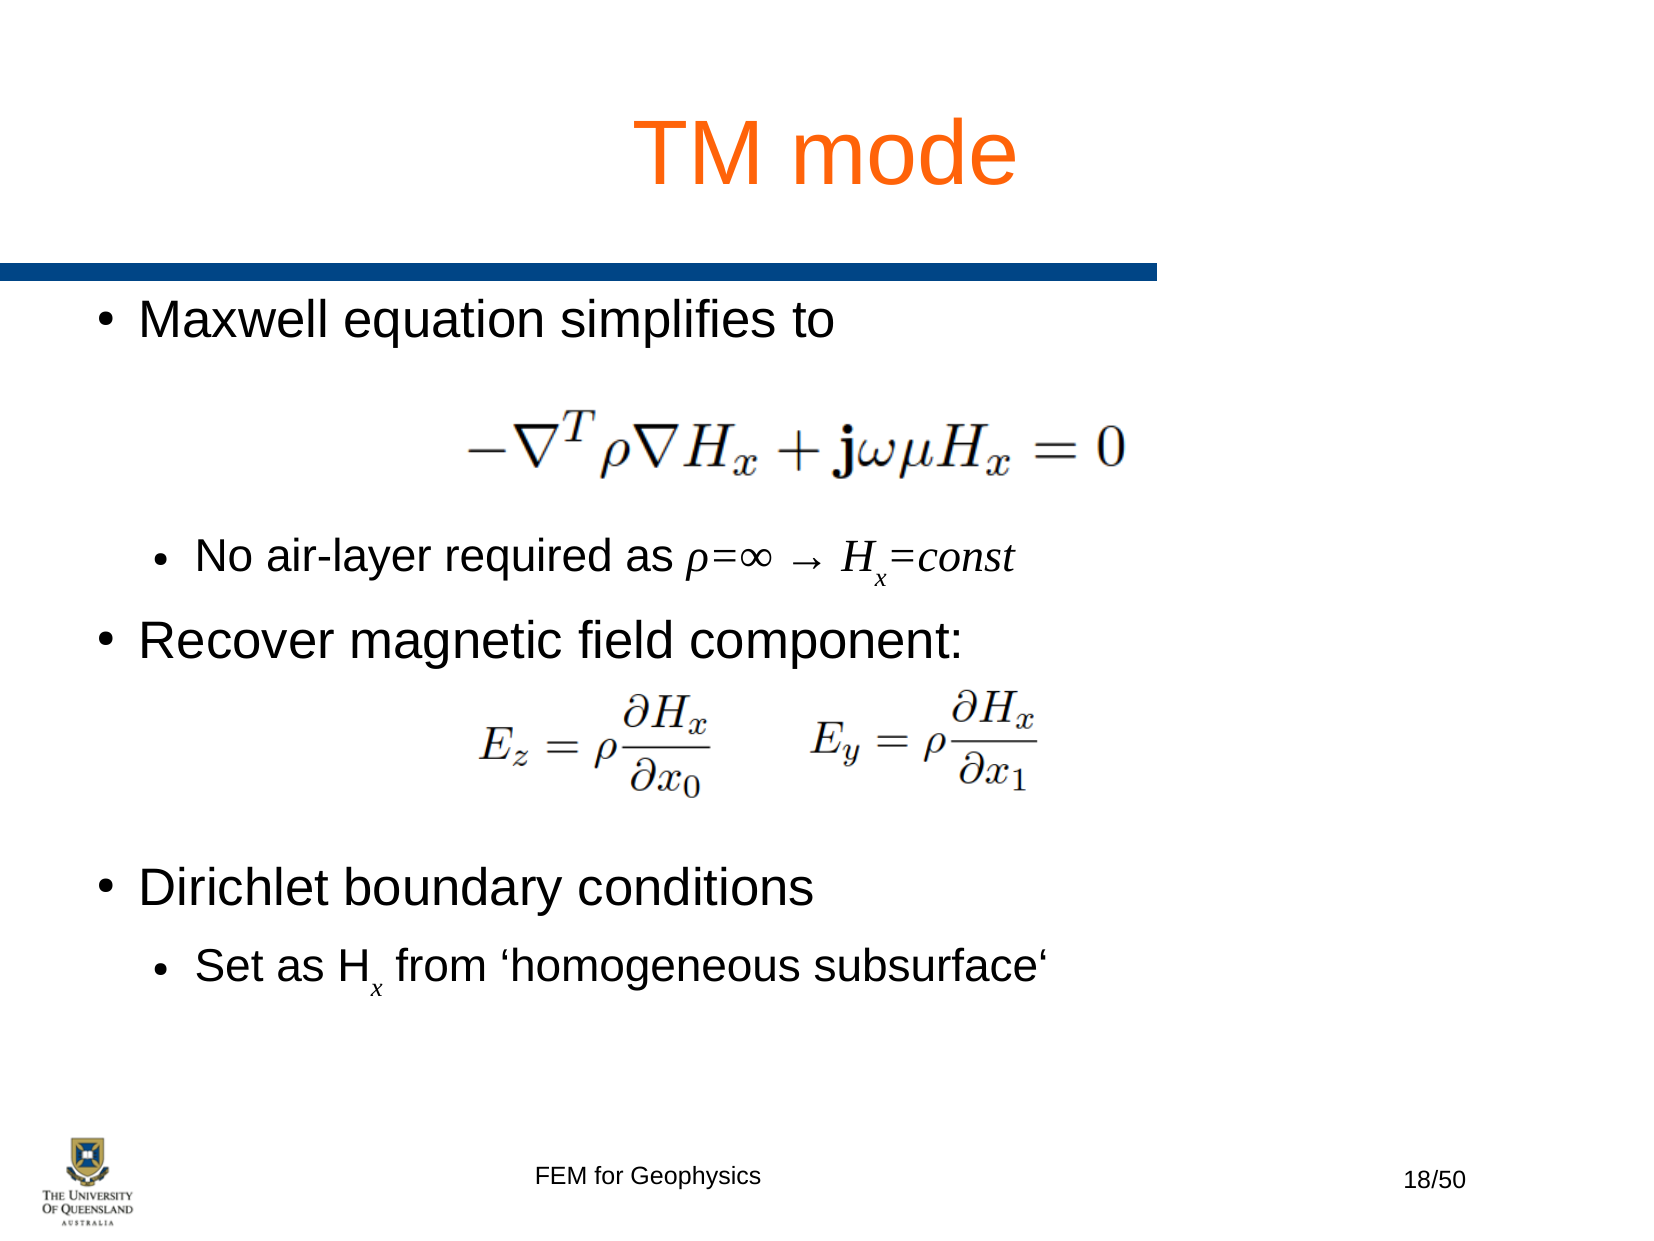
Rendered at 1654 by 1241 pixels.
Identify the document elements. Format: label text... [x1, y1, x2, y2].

list Maxwell equation simplifies to No air-layer required as ρ=∞ → Hx=const Recover magnetic field component: Dirichlet boundary conditions Set as Hx from ‘homogeneous subsurface‘ [82, 290, 1571, 1087]
picture [424, 680, 754, 812]
picture [35, 1133, 142, 1235]
picture [452, 373, 1175, 510]
picture [791, 675, 1114, 803]
title TM mode [82, 49, 1571, 257]
